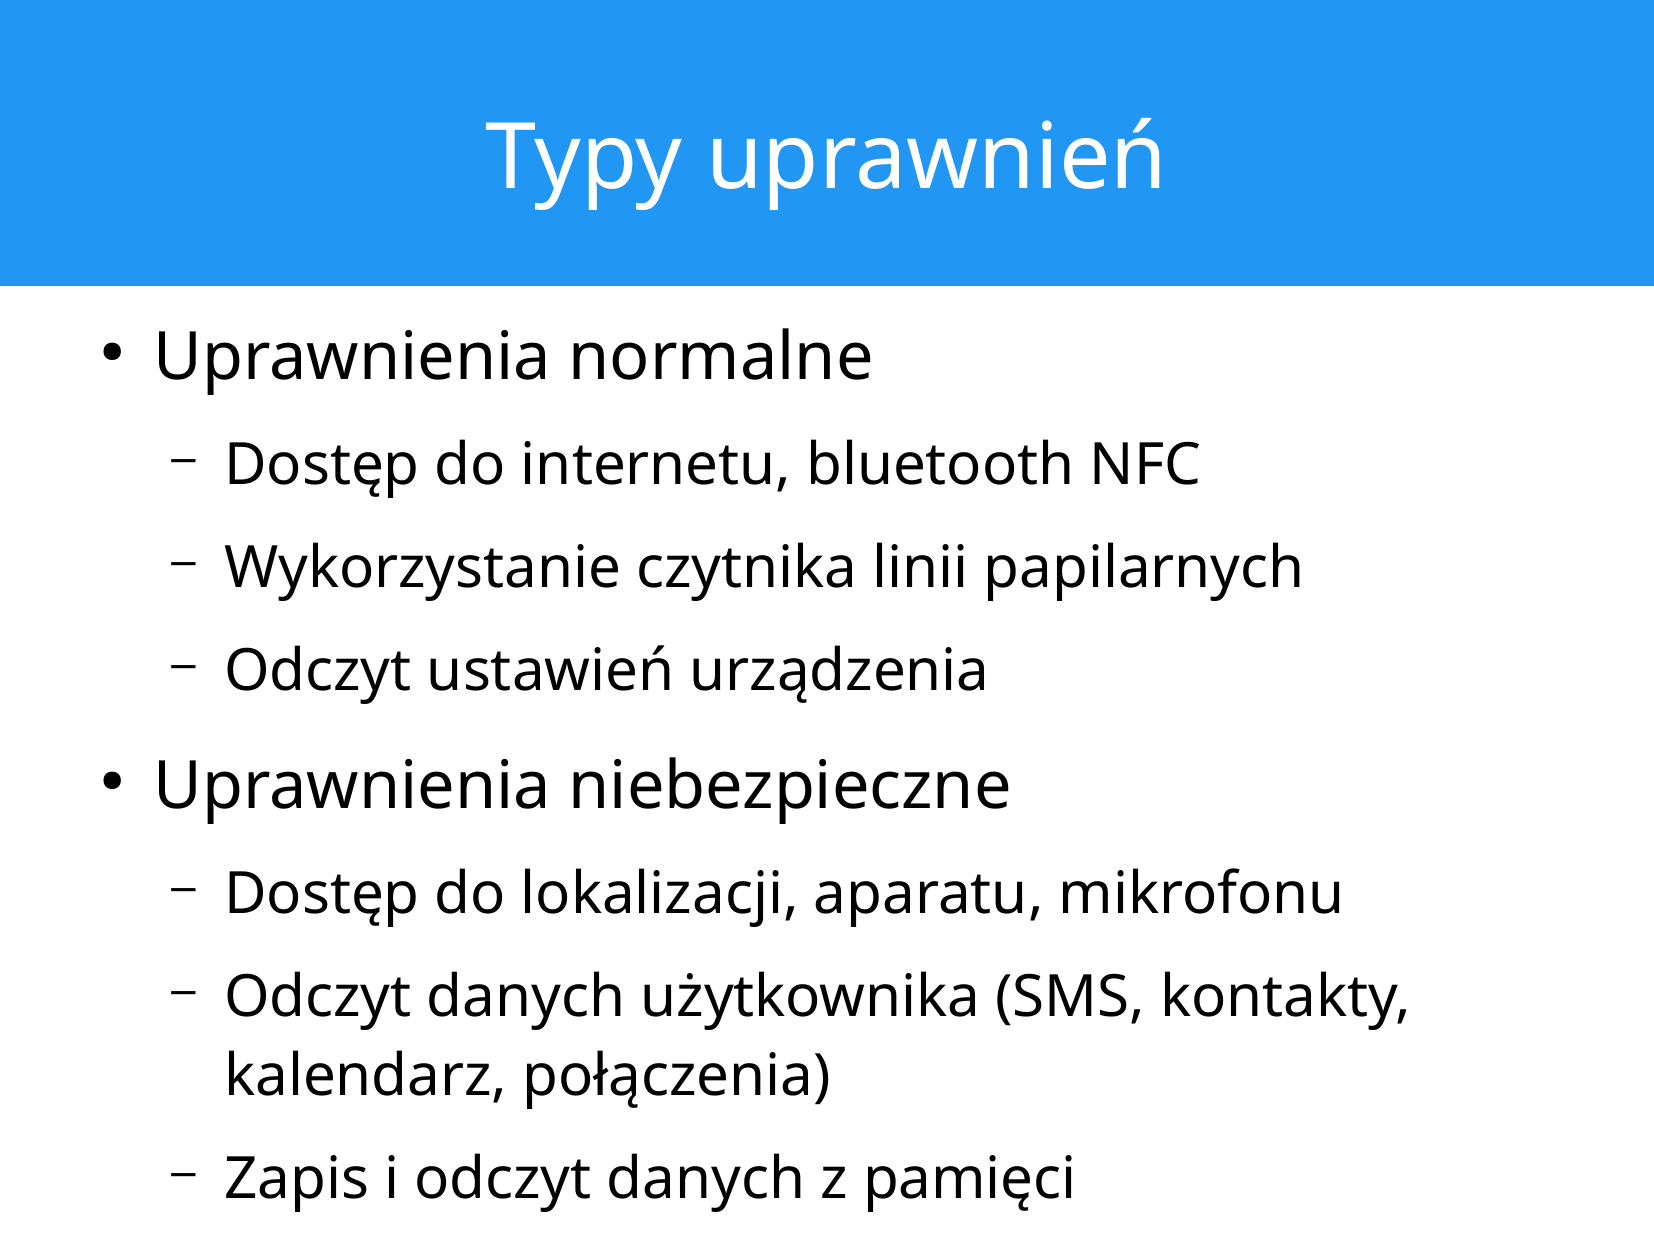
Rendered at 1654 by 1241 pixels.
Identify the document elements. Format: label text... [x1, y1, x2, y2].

title Typy uprawnień [82, 49, 1571, 257]
list Uprawnienia normalne Dostęp do internetu, bluetooth NFC Wykorzystanie czytnika linii papilarnych Odczyt ustawień urządzenia Uprawnienia niebezpieczne Dostęp do lokalizacji, aparatu, mikrofonu Odczyt danych użytkownika (SMS, kontakty, kalendarz, połączenia) Zapis i odczyt danych z pamięci [82, 307, 1571, 1217]
